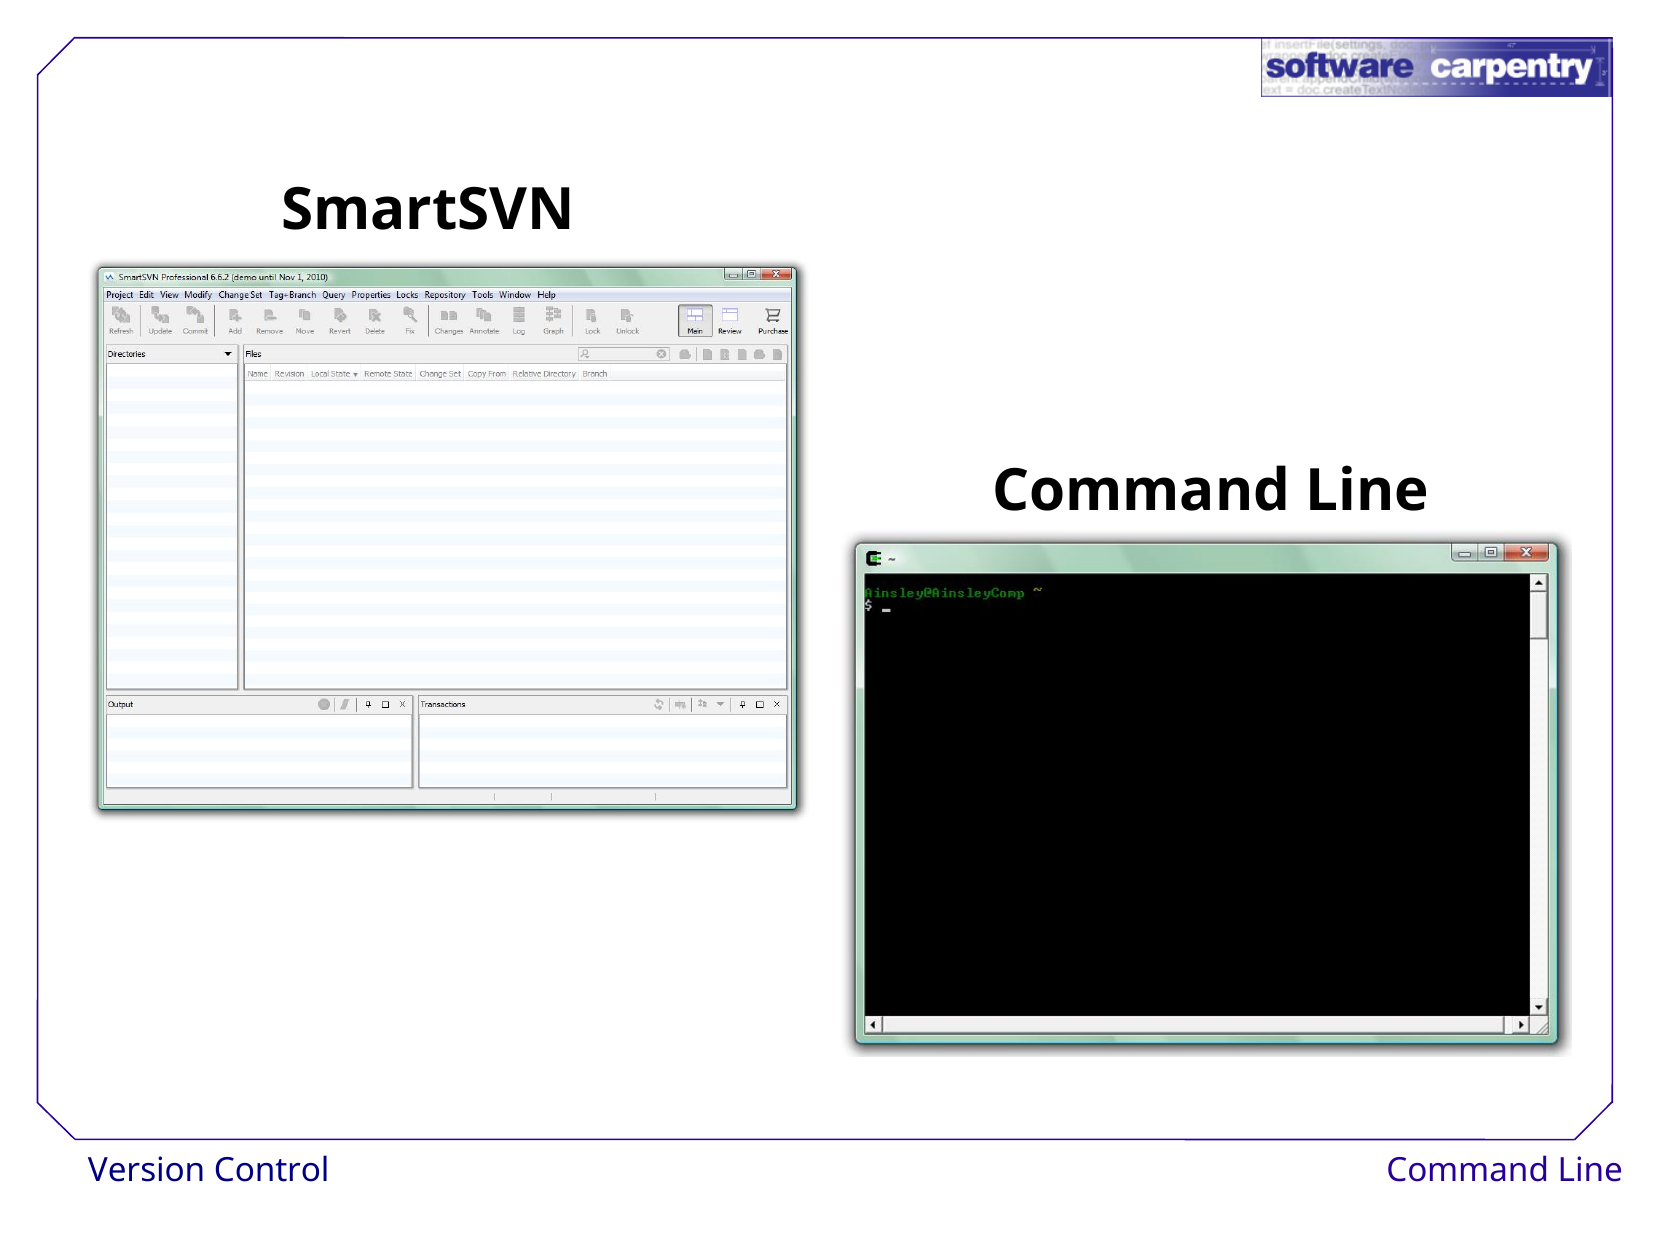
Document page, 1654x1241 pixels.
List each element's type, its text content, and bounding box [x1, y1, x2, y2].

text_box [82, 253, 814, 825]
text_box [840, 530, 1572, 1058]
picture [1261, 39, 1613, 97]
text_box SmartSVN [173, 170, 683, 251]
text_box Command Line [956, 451, 1465, 532]
